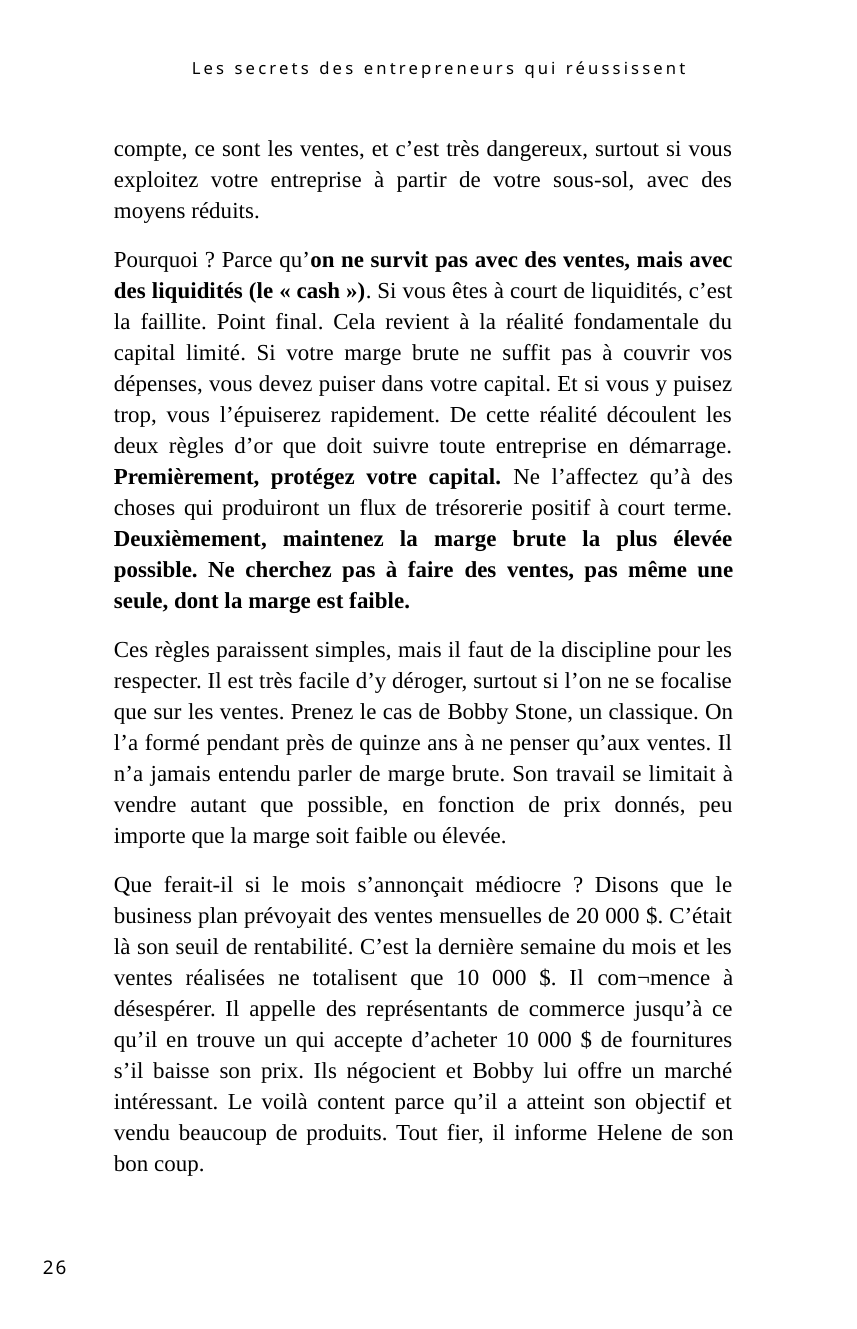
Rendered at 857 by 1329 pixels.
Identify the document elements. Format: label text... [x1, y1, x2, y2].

text_box 26 [43, 1262, 50, 1272]
text_box Les secrets des entrepreneurs qui réussissent [192, 57, 654, 84]
text_box 26 [43, 1256, 76, 1277]
text_box compte, ce sont les ventes, et c’est très dangereux, surtout si vous exploitez votre entreprise à partir de votre sous-sol, avec des moyens réduits. Pourquoi ? Parce qu’on ne survit pas avec des ventes, mais avec des liquidités (le « cash »). Si vous êtes à court de liquidités, c’est la faillite. Point final. Cela revient à la réalité fondamentale du capital limité. Si votre marge brute ne suffit pas à couvrir vos dépenses, vous devez puiser dans votre capital. Et si vous y puisez trop, vous l’épuiserez rapidement. De cette réalité découlent les deux règles d’or que doit suivre toute entreprise en démarrage. Premièrement, protégez votre capital. Ne l’affectez qu’à des choses qui produiront un flux de trésorerie positif à court terme. Deuxièmement, maintenez la marge brute la plus élevée possible. Ne cherchez pas à faire des ventes, pas même une seule, dont la marge est faible. Ces règles paraissent simples, mais il faut de la discipline pour les respecter. Il est très facile d’y déroger, surtout si l’on ne se focalise que sur les ventes. Prenez le cas de Bobby Stone, un classique. On l’a formé pendant près de quinze ans à ne penser qu’aux ventes. Il n’a jamais entendu parler de marge brute. Son travail se limitait à vendre autant que possible, en fonction de prix donnés, peu importe que la marge soit faible ou élevée. Que ferait-il si le mois s’annonçait médiocre ? Disons que le business plan prévoyait des ventes mensuelles de 20 000 $. C’était là son seuil de rentabilité. C’est la dernière semaine du mois et les ventes réalisées ne totalisent que 10 000 $. Il com¬mence à désespérer. Il appelle des représentants de commerce jusqu’à ce qu’il en trouve un qui accepte d’acheter 10 000 $ de fournitures s’il baisse son prix. Ils négocient et Bobby lui offre un marché intéressant. Le voilà content parce qu’il a atteint son objectif et vendu beaucoup de produits. Tout fier, il informe Helene de son bon coup. [114, 130, 734, 1220]
